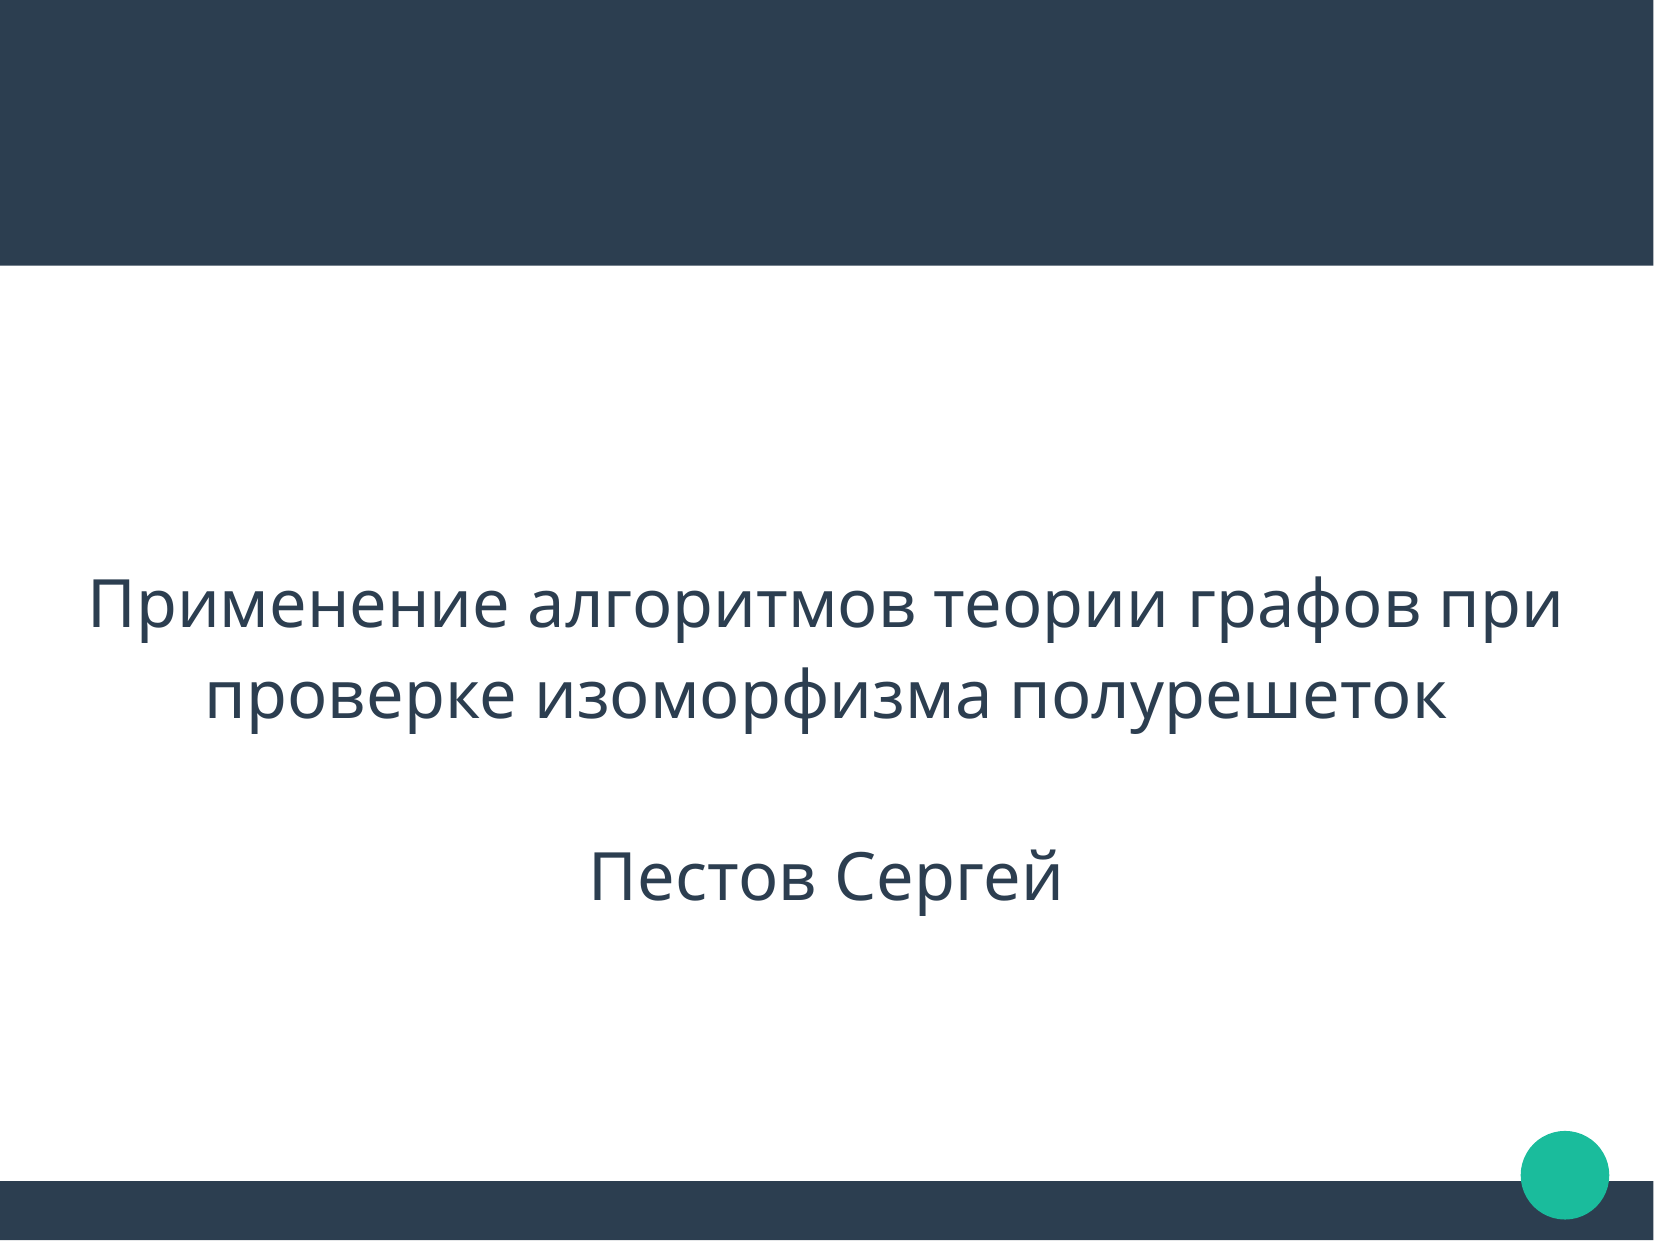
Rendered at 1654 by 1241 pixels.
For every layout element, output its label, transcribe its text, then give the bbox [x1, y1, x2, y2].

subtitle Применение алгоритмов теории графов при проверке изоморфизма полурешеток Пестов Сергей [59, 324, 1595, 1152]
